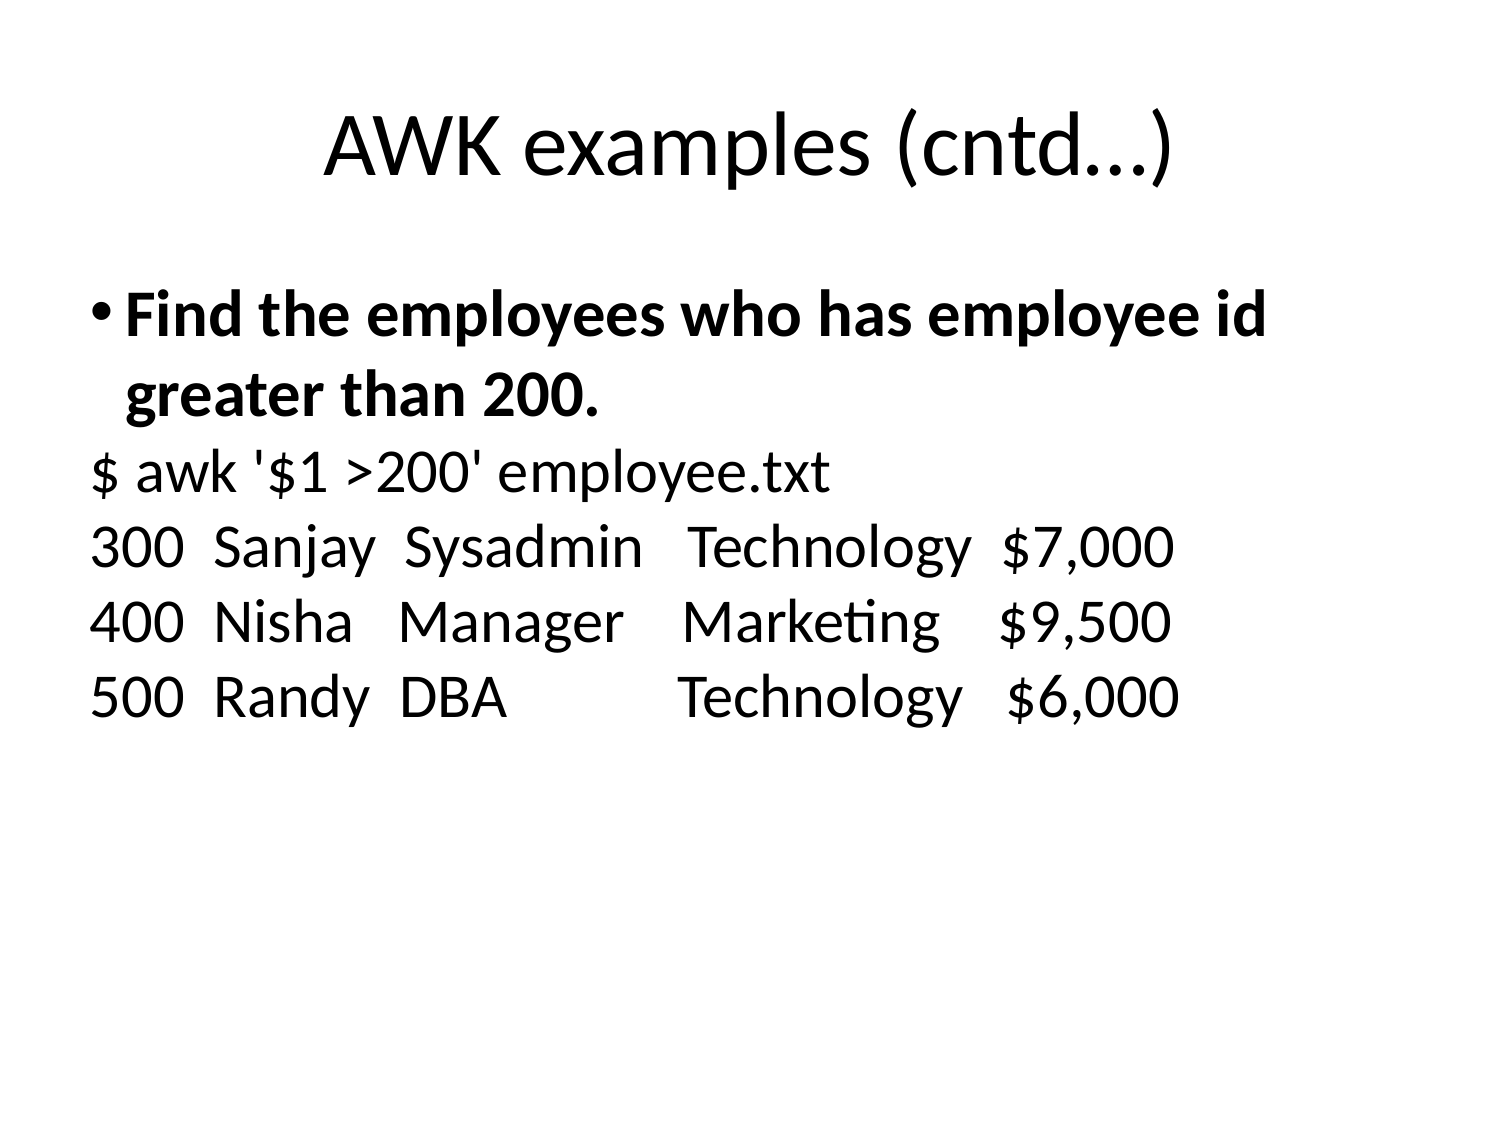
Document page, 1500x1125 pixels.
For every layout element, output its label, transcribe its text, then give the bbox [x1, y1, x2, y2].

text_box AWK examples (cntd…) [75, 45, 1425, 233]
text_box Find the employees who has employee id greater than 200. $ awk '$1 >200' employee.txt 300 Sanjay Sysadmin Technology $7,000 400 Nisha Manager Marketing $9,500 500 Randy DBA Technology $6,000 [74, 262, 1463, 1005]
